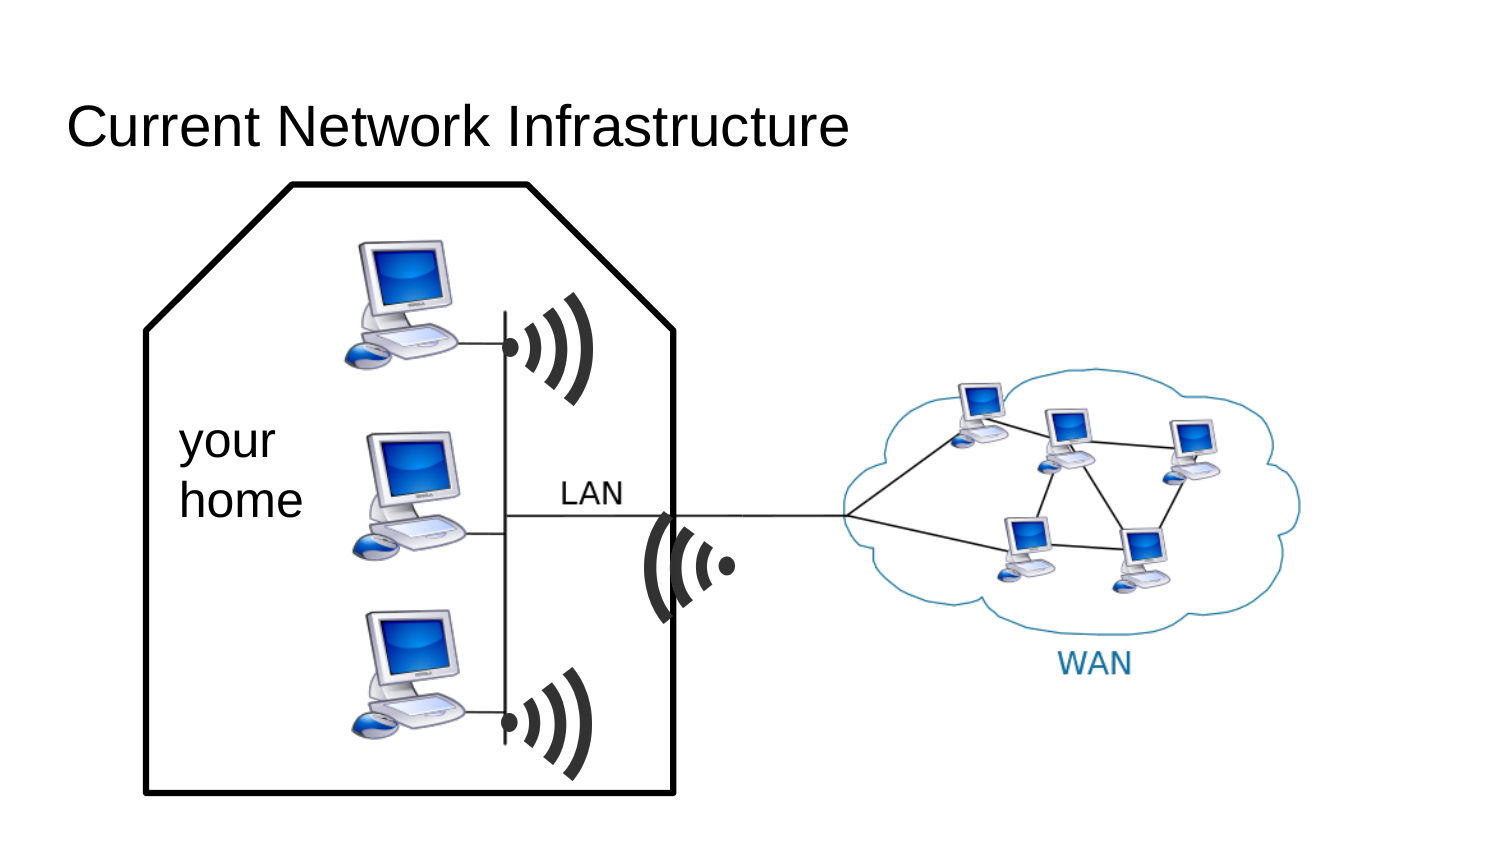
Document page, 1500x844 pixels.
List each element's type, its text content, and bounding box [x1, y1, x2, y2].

picture [239, 166, 1357, 844]
title Current Network Infrastructure [51, 72, 1449, 167]
list your home [163, 392, 331, 486]
